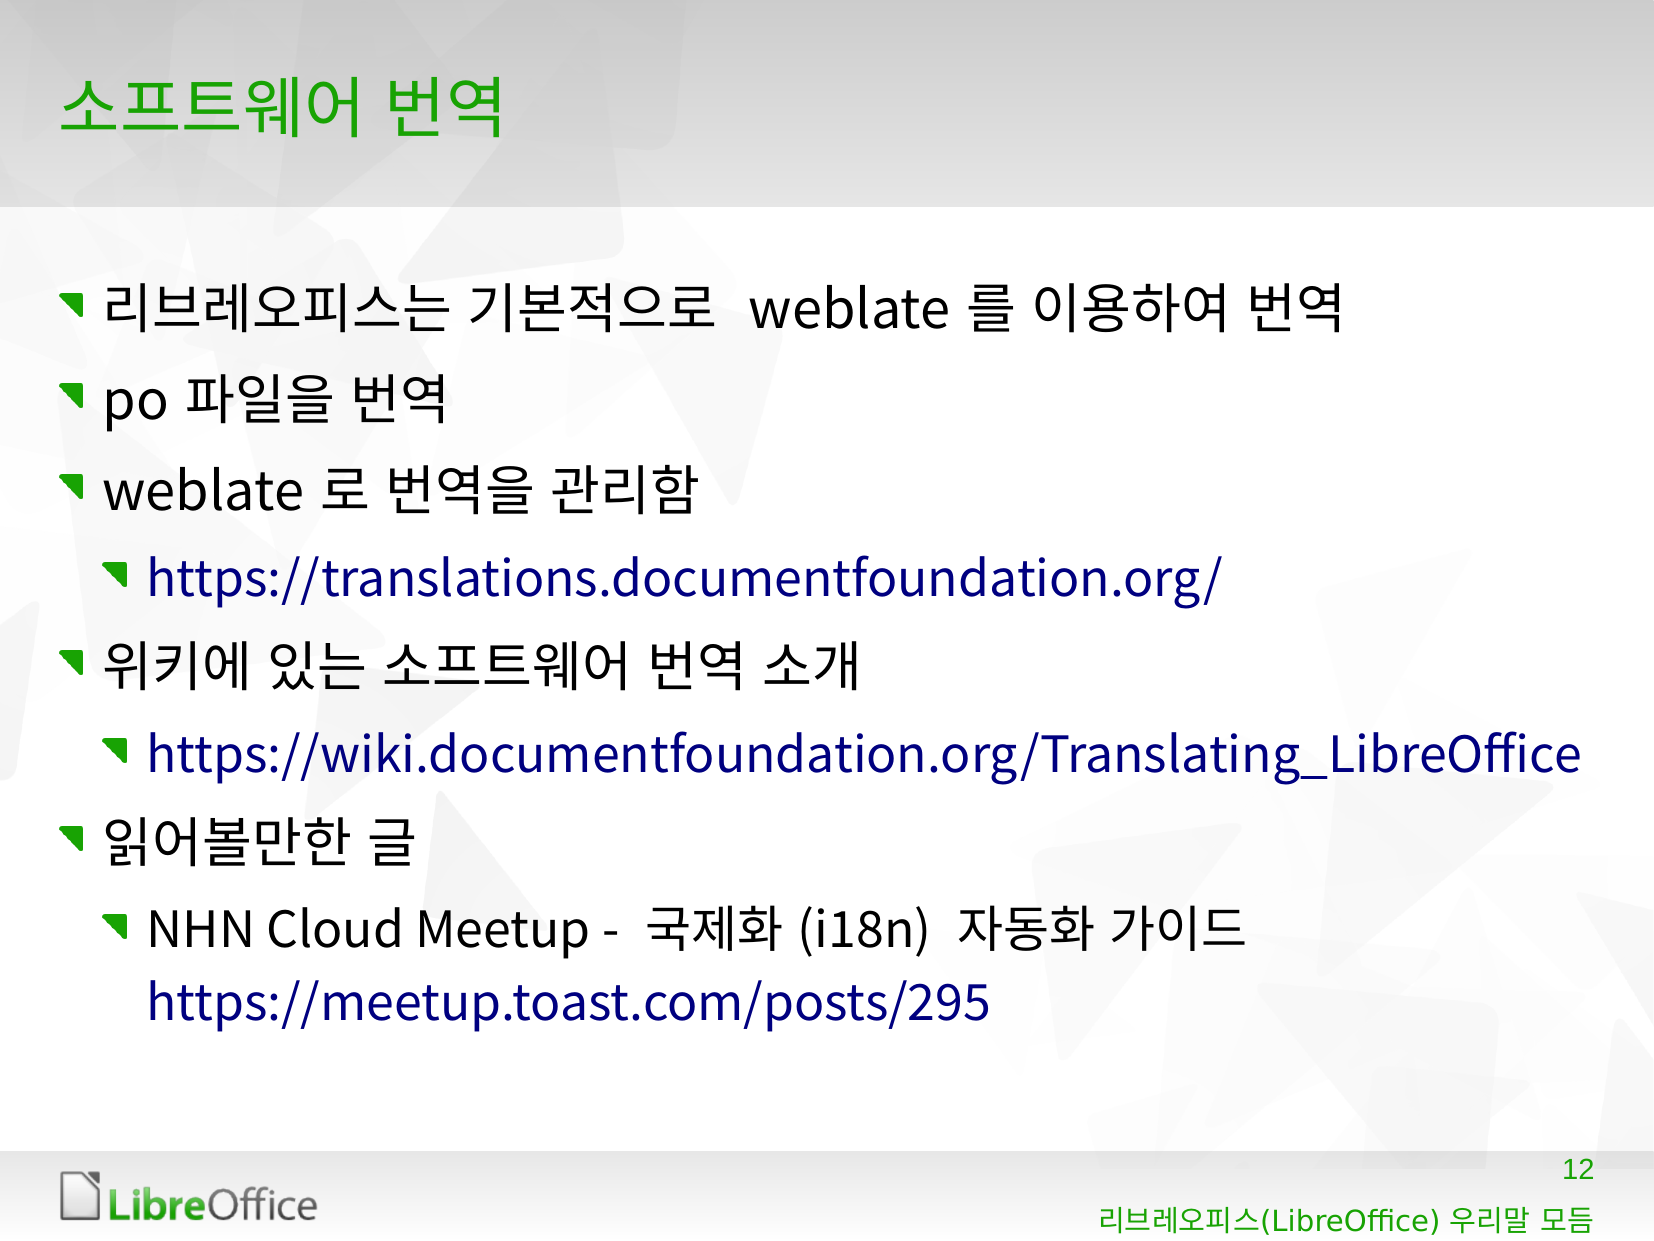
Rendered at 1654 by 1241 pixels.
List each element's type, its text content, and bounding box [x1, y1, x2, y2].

picture [41, 1152, 337, 1240]
picture [0, 0, 783, 931]
title 소프트웨어 번역 [59, 29, 1595, 178]
list 리브레오피스는 기본적으로 weblate를 이용하여 번역 po파일을 번역 weblate로 번역을 관리함 https://translations.documentfoundation.org/ 위키에 있는 소프트웨어 번역 소개 https://wiki.documentfoundation.org/Translating_LibreOffice 읽어볼만한 글 NHN Cloud Meetup - 국제화(i18n) 자동화 가이드 https://meetup.toast.com/posts/295 [59, 265, 1595, 1149]
picture [915, 548, 1654, 1169]
